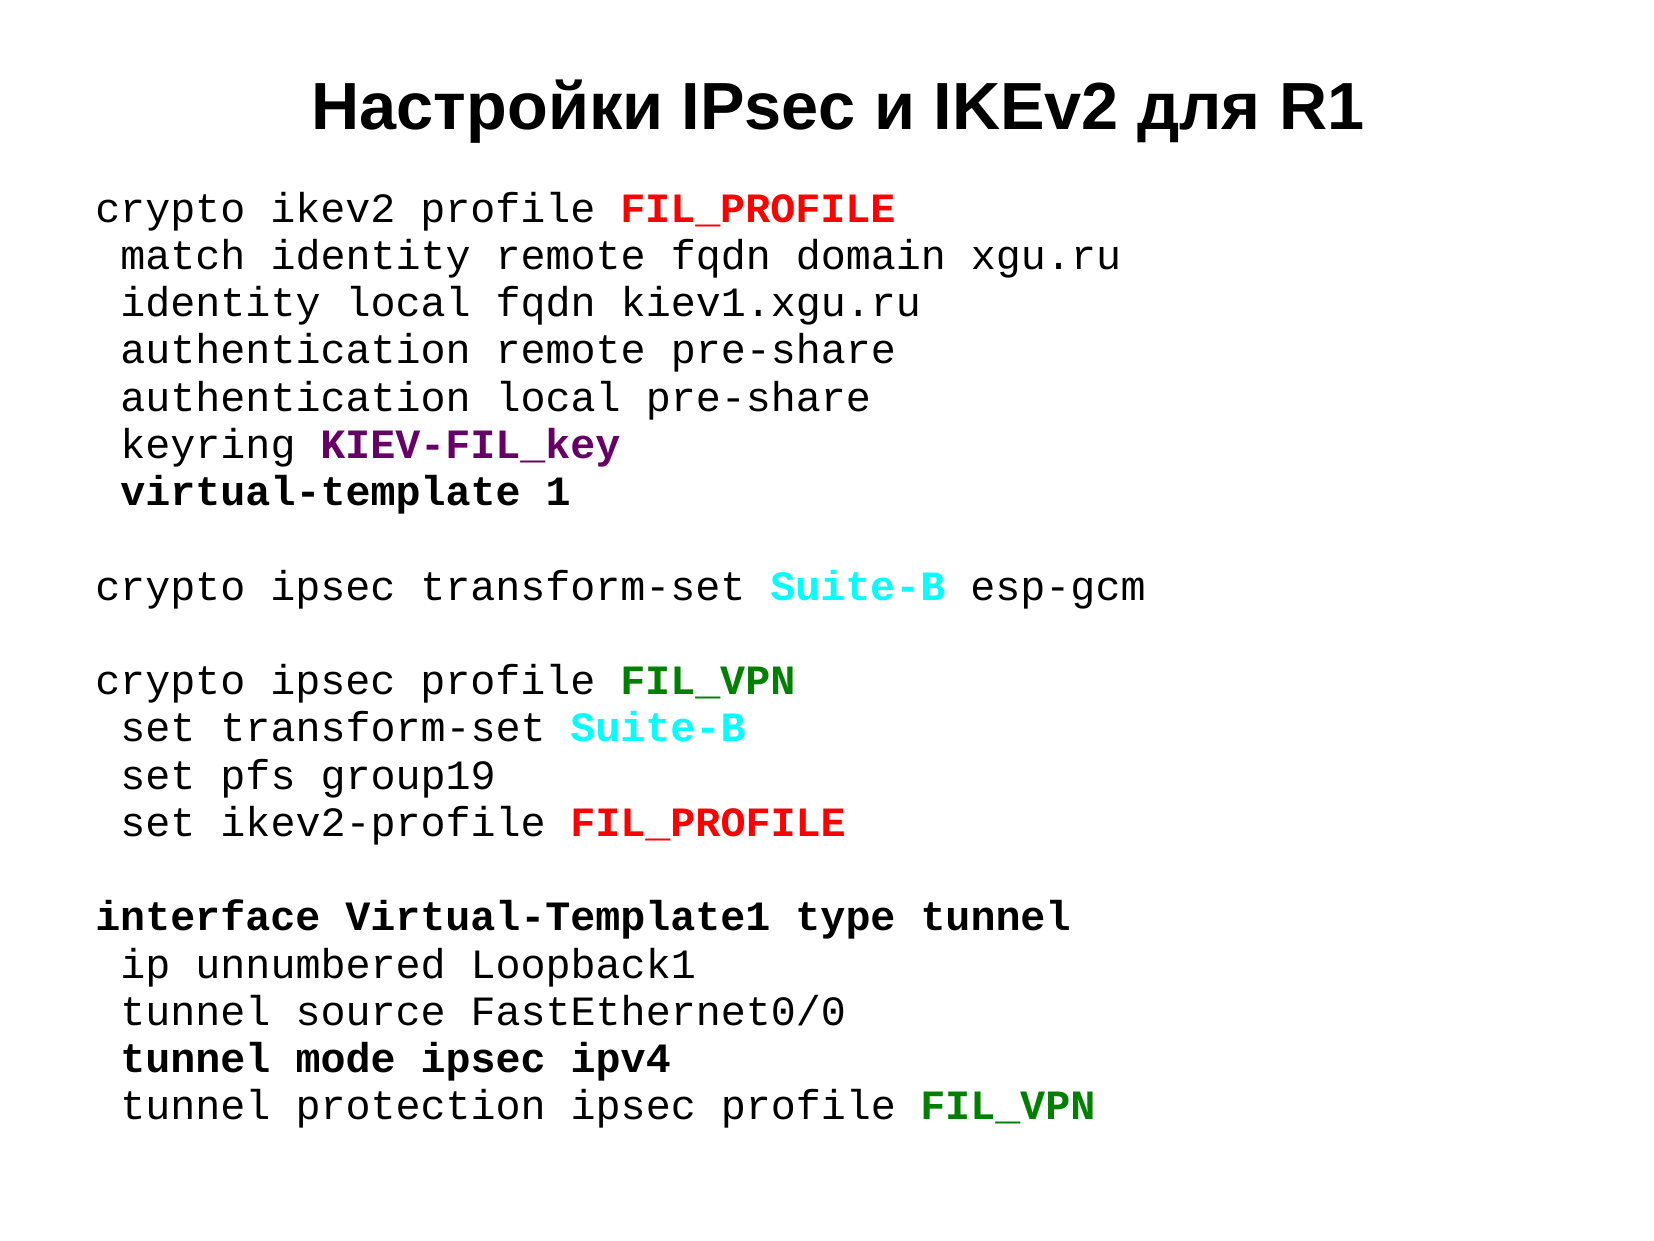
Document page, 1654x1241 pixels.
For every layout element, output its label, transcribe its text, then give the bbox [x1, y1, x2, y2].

text_box Настройки IPsec и IKEv2 для R1 [64, 37, 1613, 151]
list crypto ikev2 profile FIL_PROFILE match identity remote fqdn domain xgu.ru identity local fqdn kiev1.xgu.ru authentication remote pre-share authentication local pre-share keyring KIEV-FIL_key virtual-template 1 crypto ipsec transform-set Suite-B esp-gcm crypto ipsec profile FIL_VPN set transform-set Suite-B set pfs group19 set ikev2-profile FIL_PROFILE interface Virtual-Template1 type tunnel ip unnumbered Loopback1 tunnel source FastEthernet0/0 tunnel mode ipsec ipv4 tunnel protection ipsec profile FIL_VPN [95, 187, 1538, 1208]
